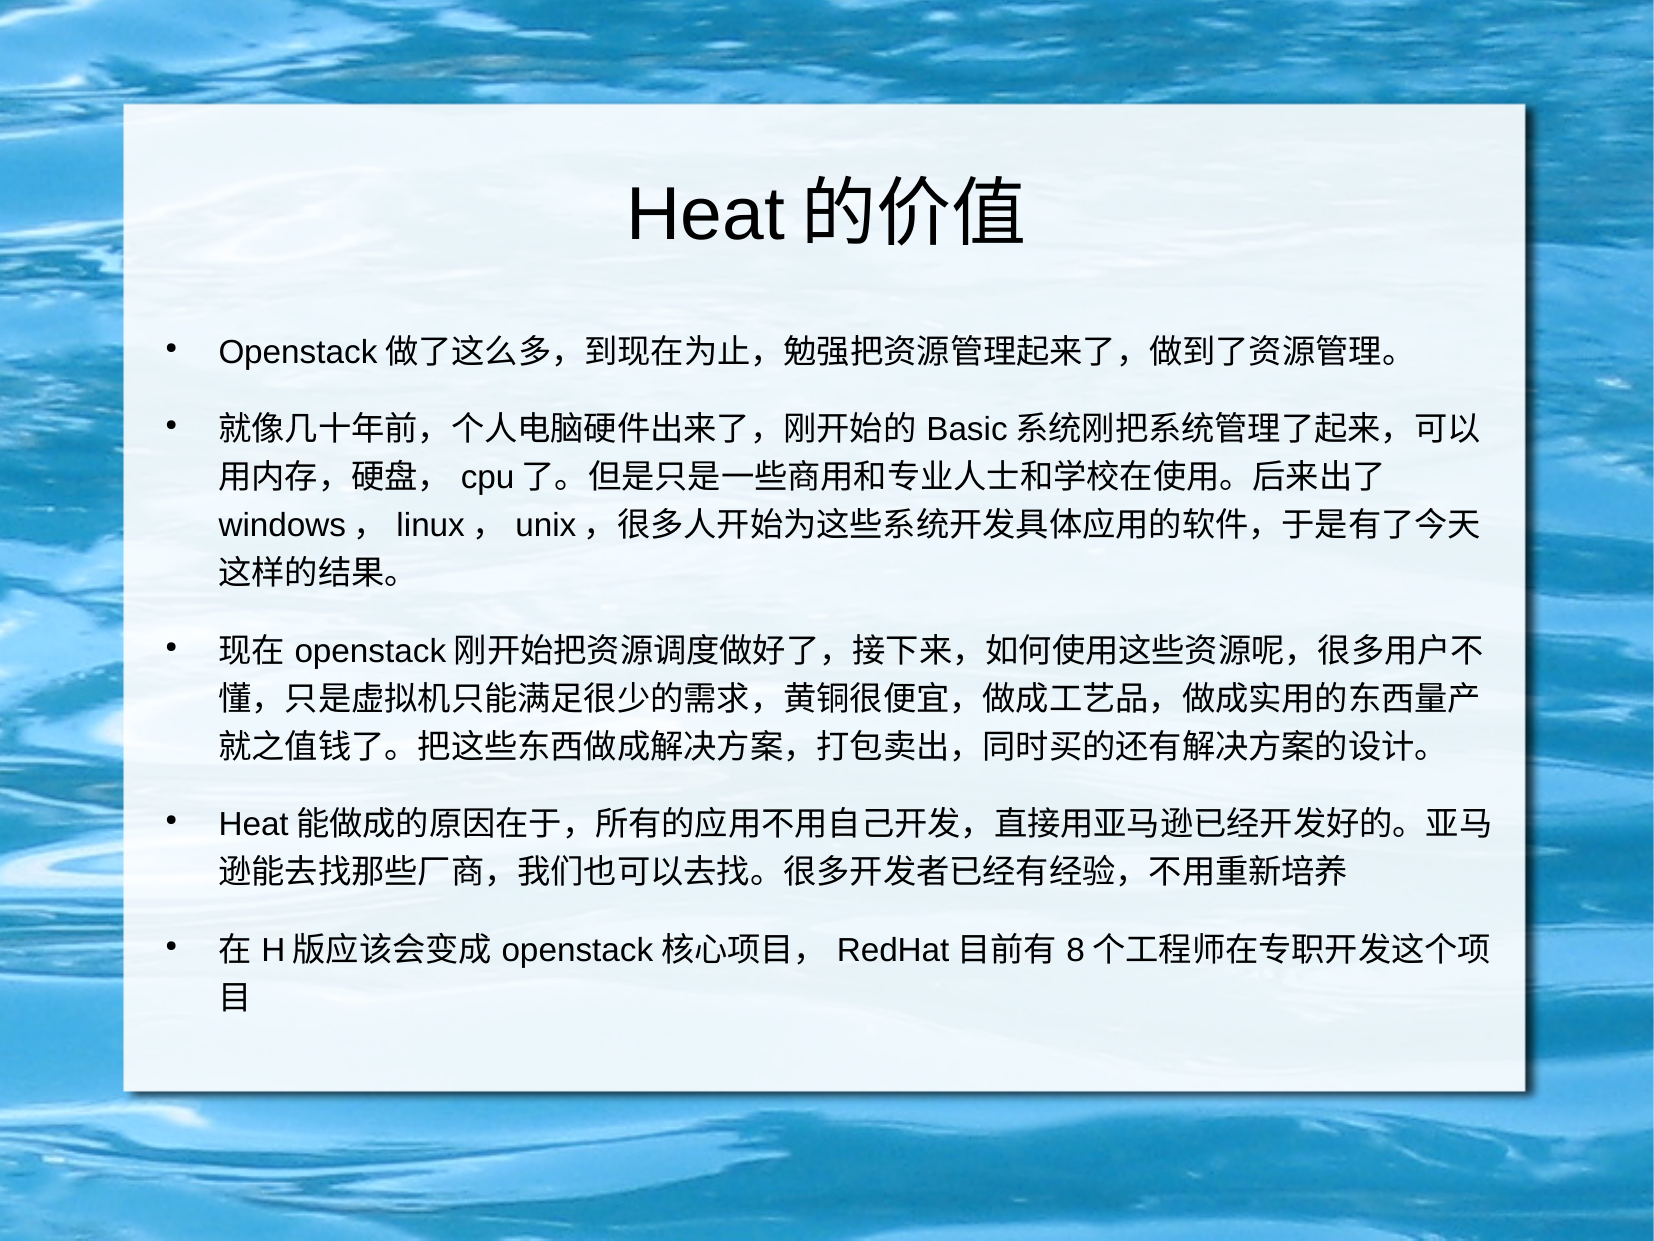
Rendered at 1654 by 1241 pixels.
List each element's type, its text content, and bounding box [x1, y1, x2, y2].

list Openstack做了这么多，到现在为止，勉强把资源管理起来了，做到了资源管理。 就像几十年前，个人电脑硬件出来了，刚开始的Basic系统刚把系统管理了起来，可以用内存，硬盘，cpu了。但是只是一些商用和专业人士和学校在使用。后来出了windows，linux，unix，很多人开始为这些系统开发具体应用的软件，于是有了今天这样的结果。 现在openstack刚开始把资源调度做好了，接下来，如何使用这些资源呢，很多用户不懂，只是虚拟机只能满足很少的需求，黄铜很便宜，做成工艺品，做成实用的东西量产就之值钱了。把这些东西做成解决方案，打包卖出，同时买的还有解决方案的设计。 Heat能做成的原因在于，所有的应用不用自己开发，直接用亚马逊已经开发好的。亚马逊能去找那些厂商，我们也可以去找。很多开发者已经有经验，不用重新培养 在H版应该会变成openstack核心项目，RedHat目前有8个工程师在专职开发这个项目 [147, 324, 1506, 1030]
title Heat的价值 [147, 118, 1506, 296]
picture [0, 0, 1654, 1241]
